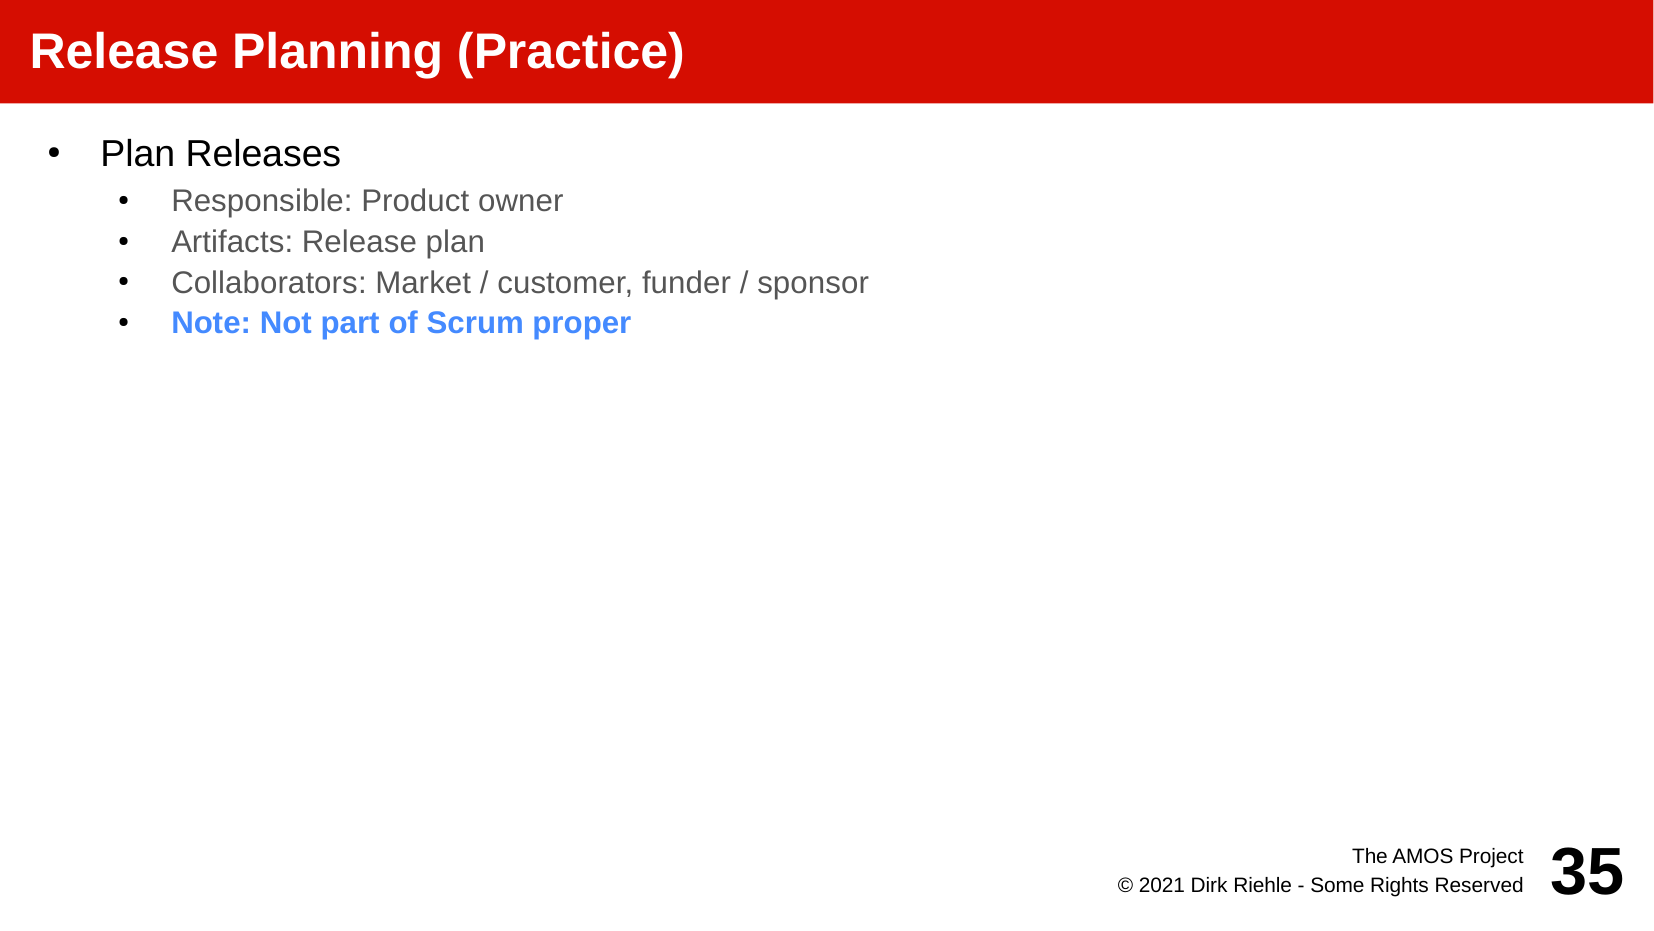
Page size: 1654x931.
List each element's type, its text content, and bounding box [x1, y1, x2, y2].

title Release Planning (Practice) [0, 0, 1654, 104]
list Plan Releases Responsible: Product owner Artifacts: Release plan Collaborators: Market / customer, funder / sponsor Note: Not part of Scrum proper [29, 132, 1625, 813]
